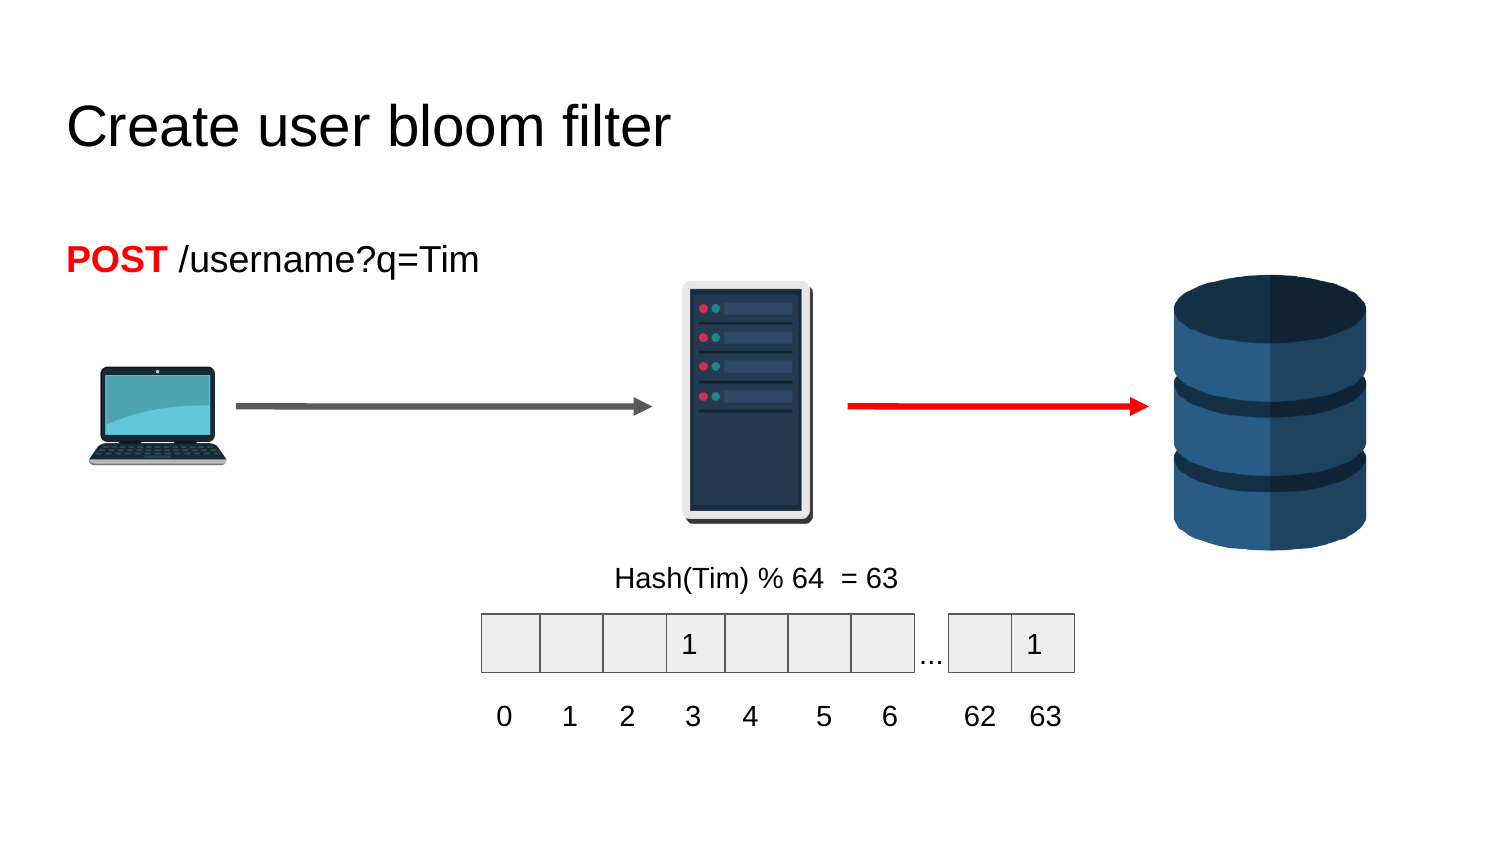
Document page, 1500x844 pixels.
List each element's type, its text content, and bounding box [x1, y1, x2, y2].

text_box POST /username?q=Tim [51, 219, 545, 314]
picture [84, 330, 236, 483]
picture [1148, 244, 1397, 568]
text_box [481, 613, 666, 673]
text_box 1 [666, 613, 724, 673]
text_box [724, 613, 915, 673]
text_box 1 [1011, 613, 1075, 673]
text_box [948, 613, 1011, 673]
picture [652, 250, 848, 544]
text_box ... [904, 620, 1002, 667]
title Create user bloom filter [51, 72, 1096, 167]
text_box 0 1 2 3 4 5 6 62 63 [473, 682, 1120, 728]
text_box Hash(Tim) % 64 = 63 [599, 544, 965, 603]
